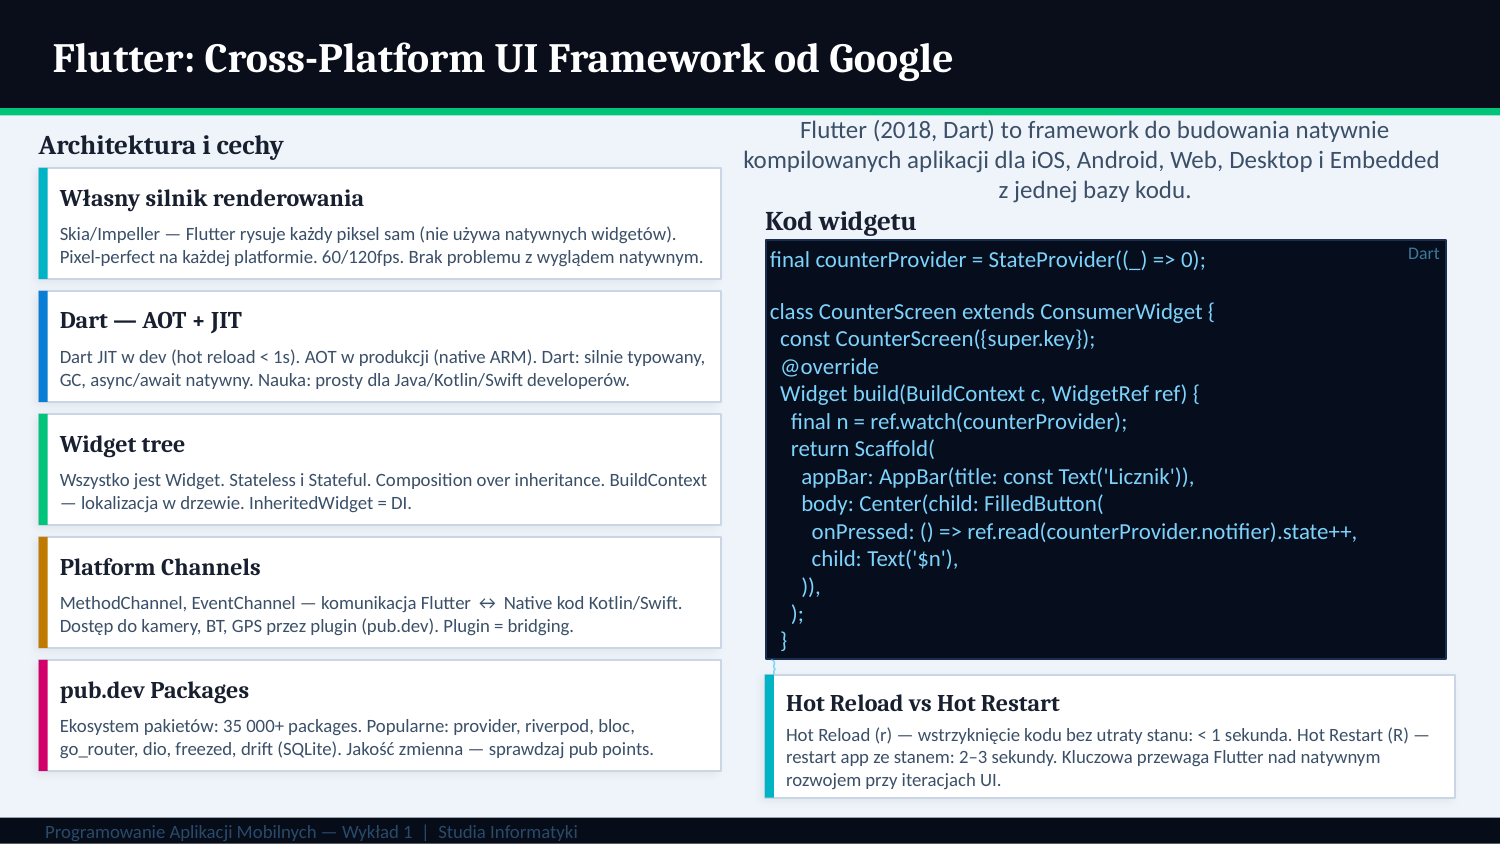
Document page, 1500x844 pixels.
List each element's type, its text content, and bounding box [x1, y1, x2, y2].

text_box Programowanie Aplikacji Mobilnych — Wykład 1 | Studia Informatyki [44, 818, 1455, 843]
text_box [0, 817, 1500, 844]
text_box Widget tree [59, 422, 713, 462]
text_box Wszystko jest Widget. Stateless i Stateful. Composition over inheritance. BuildContext — lokalizacja w drzewie. InheritedWidget = DI. [59, 467, 713, 513]
text_box Skia/Impeller — Flutter rysuje każdy piksel sam (nie używa natywnych widgetów). Pixel-perfect na każdej platformie. 60/120fps. Brak problemu z wyglądem natywnym. [59, 221, 713, 267]
text_box MethodChannel, EventChannel — komunikacja Flutter ↔ Native kod Kotlin/Swift. Dostęp do kamery, BT, GPS przez plugin (pub.dev). Plugin = bridging. [59, 590, 713, 636]
text_box [38, 290, 722, 402]
text_box [38, 536, 722, 648]
text_box [0, 0, 1500, 116]
text_box Platform Channels [59, 545, 713, 585]
text_box Flutter (2018, Dart) to framework do budowania natywnie kompilowanych aplikacji dla iOS, Android, Web, Desktop i Embedded z jednej bazy kodu. [717, 120, 1473, 197]
text_box [764, 674, 1455, 798]
text_box Własny silnik renderowania [59, 176, 713, 216]
text_box [38, 659, 722, 771]
text_box Kod widgetu [764, 198, 1455, 241]
text_box Flutter: Cross-Platform UI Framework od Google [52, 8, 1448, 102]
text_box Dart — AOT + JIT [59, 299, 713, 339]
text_box Hot Reload (r) — wstrzyknięcie kodu bez utraty stanu: < 1 sekunda. Hot Restart (R) — restart app ze stanem: 2–3 sekundy. Kluczowa przewaga Flutter nad natywnym rozwojem przy iteracjach UI. [785, 727, 1446, 785]
text_box Hot Reload vs Hot Restart [785, 682, 1446, 722]
text_box pub.dev Packages [59, 668, 713, 708]
text_box [766, 240, 1446, 660]
text_box final counterProvider = StateProvider((_) => 0); class CounterScreen extends ConsumerWidget { const CounterScreen({super.key}); @override Widget build(BuildContext c, WidgetRef ref) { final n = ref.watch(counterProvider); return Scaffold( appBar: AppBar(title: const Text('Licznik')), body: Center(child: FilledButton( onPressed: () => ref.read(counterProvider.notifier).state++, child: Text('$n'), )), ); } } [769, 244, 1397, 623]
text_box Architektura i cechy [38, 122, 722, 165]
text_box Ekosystem pakietów: 35 000+ packages. Popularne: provider, riverpod, bloc, go_router, dio, freezed, drift (SQLite). Jakość zmienna — sprawdzaj pub points. [59, 713, 713, 759]
text_box Dart [1289, 239, 1440, 267]
text_box Dart JIT w dev (hot reload < 1s). AOT w produkcji (native ARM). Dart: silnie typowany, GC, async/await natywny. Nauka: prosty dla Java/Kotlin/Swift developerów. [59, 344, 713, 390]
text_box [38, 413, 722, 525]
text_box [38, 167, 722, 279]
